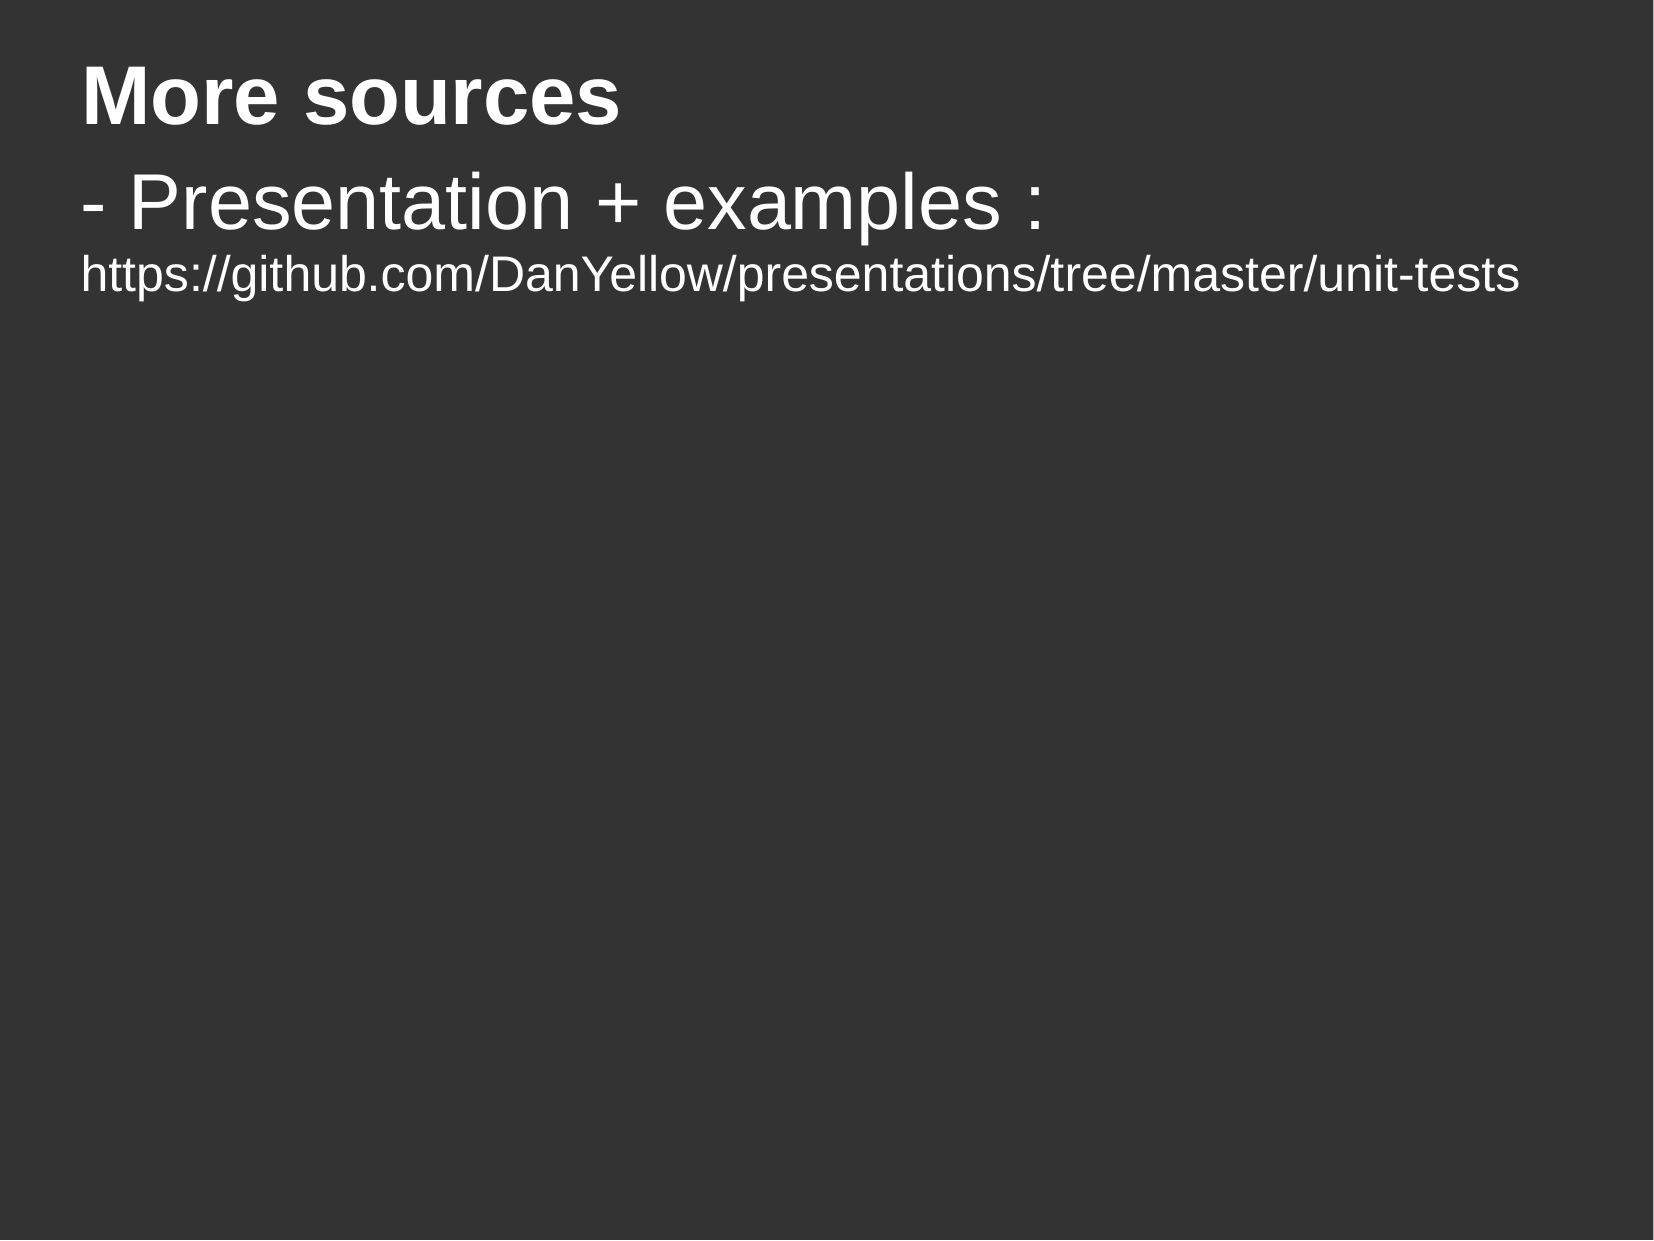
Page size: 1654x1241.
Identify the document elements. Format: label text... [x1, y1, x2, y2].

title - Presentation + examples : https://github.com/DanYellow/presentations/tree/master/unit-tests [80, 157, 1654, 773]
title More sources [81, 49, 1570, 257]
